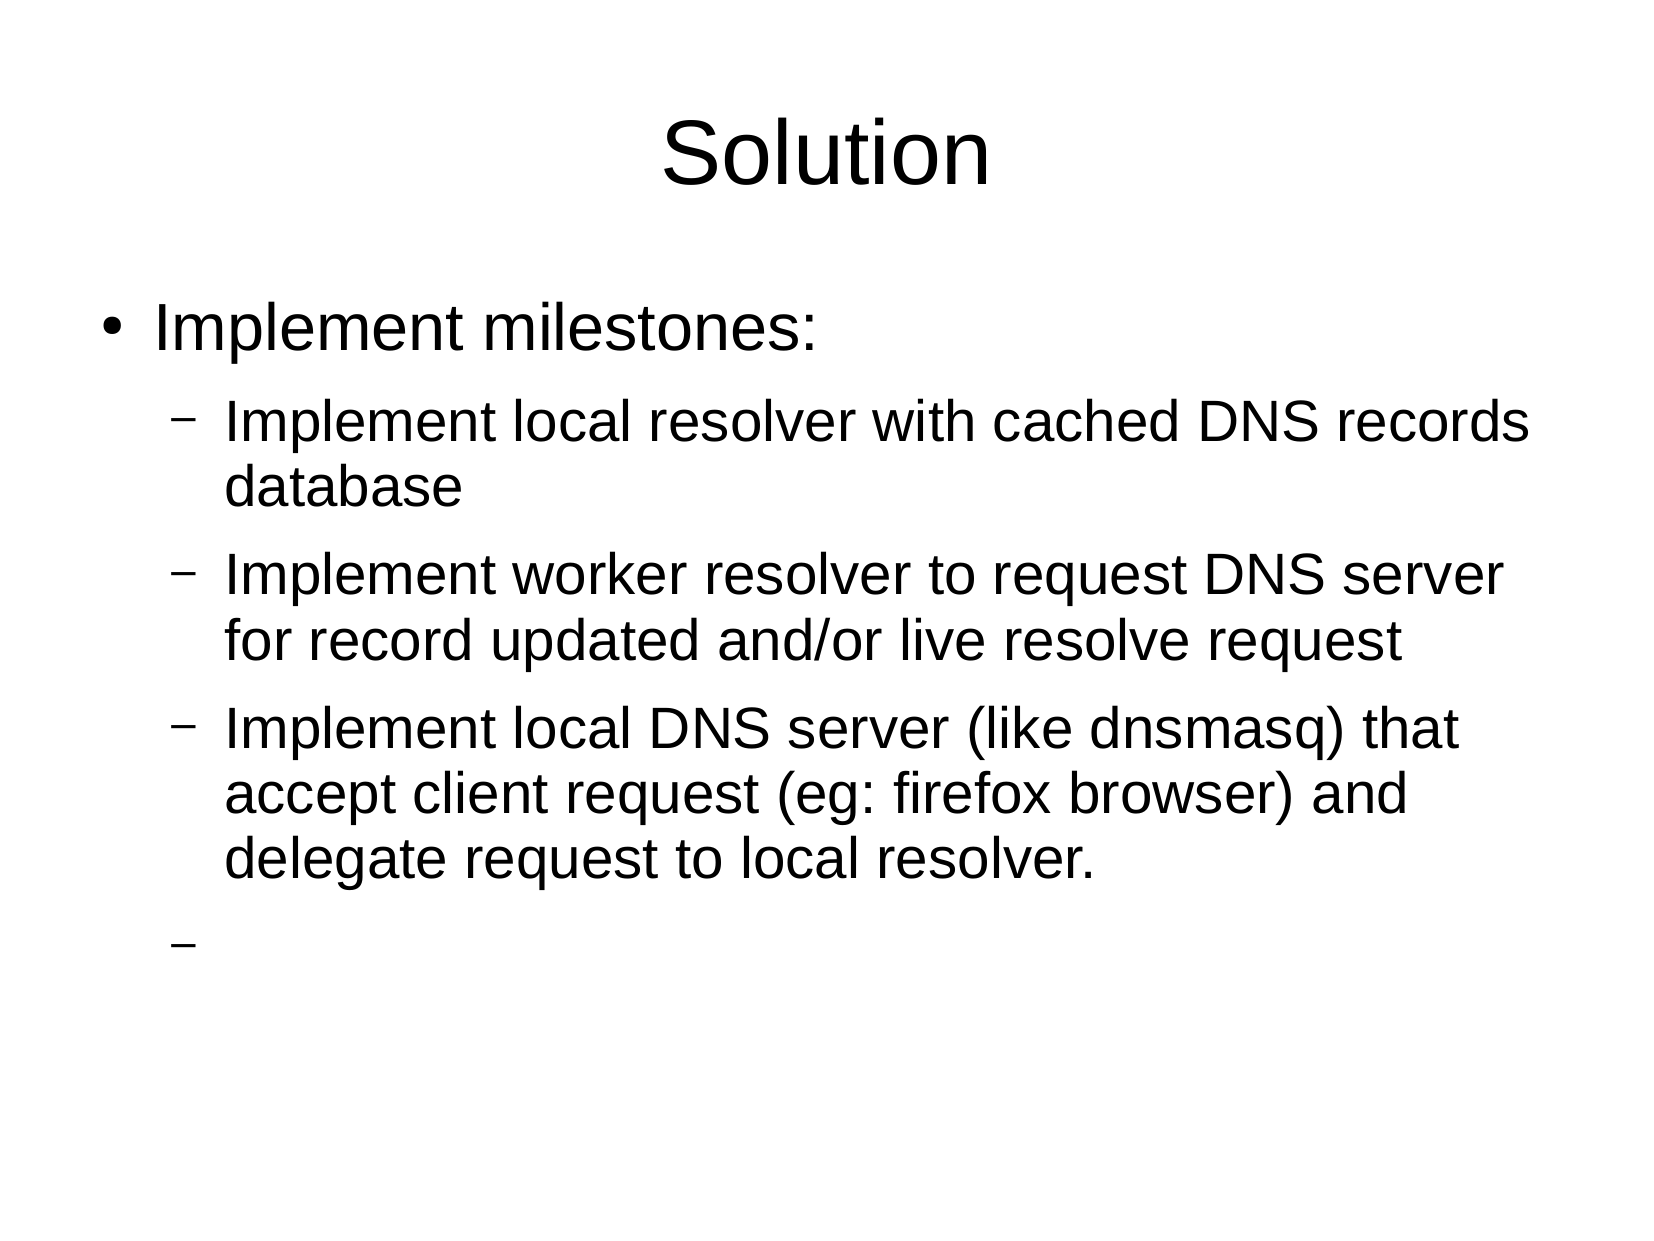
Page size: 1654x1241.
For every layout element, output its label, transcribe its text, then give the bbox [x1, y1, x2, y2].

title Solution [82, 49, 1571, 257]
list Implement milestones: Implement local resolver with cached DNS records database Implement worker resolver to request DNS server for record updated and/or live resolve request Implement local DNS server (like dnsmasq) that accept client request (eg: firefox browser) and delegate request to local resolver. [82, 290, 1571, 1010]
